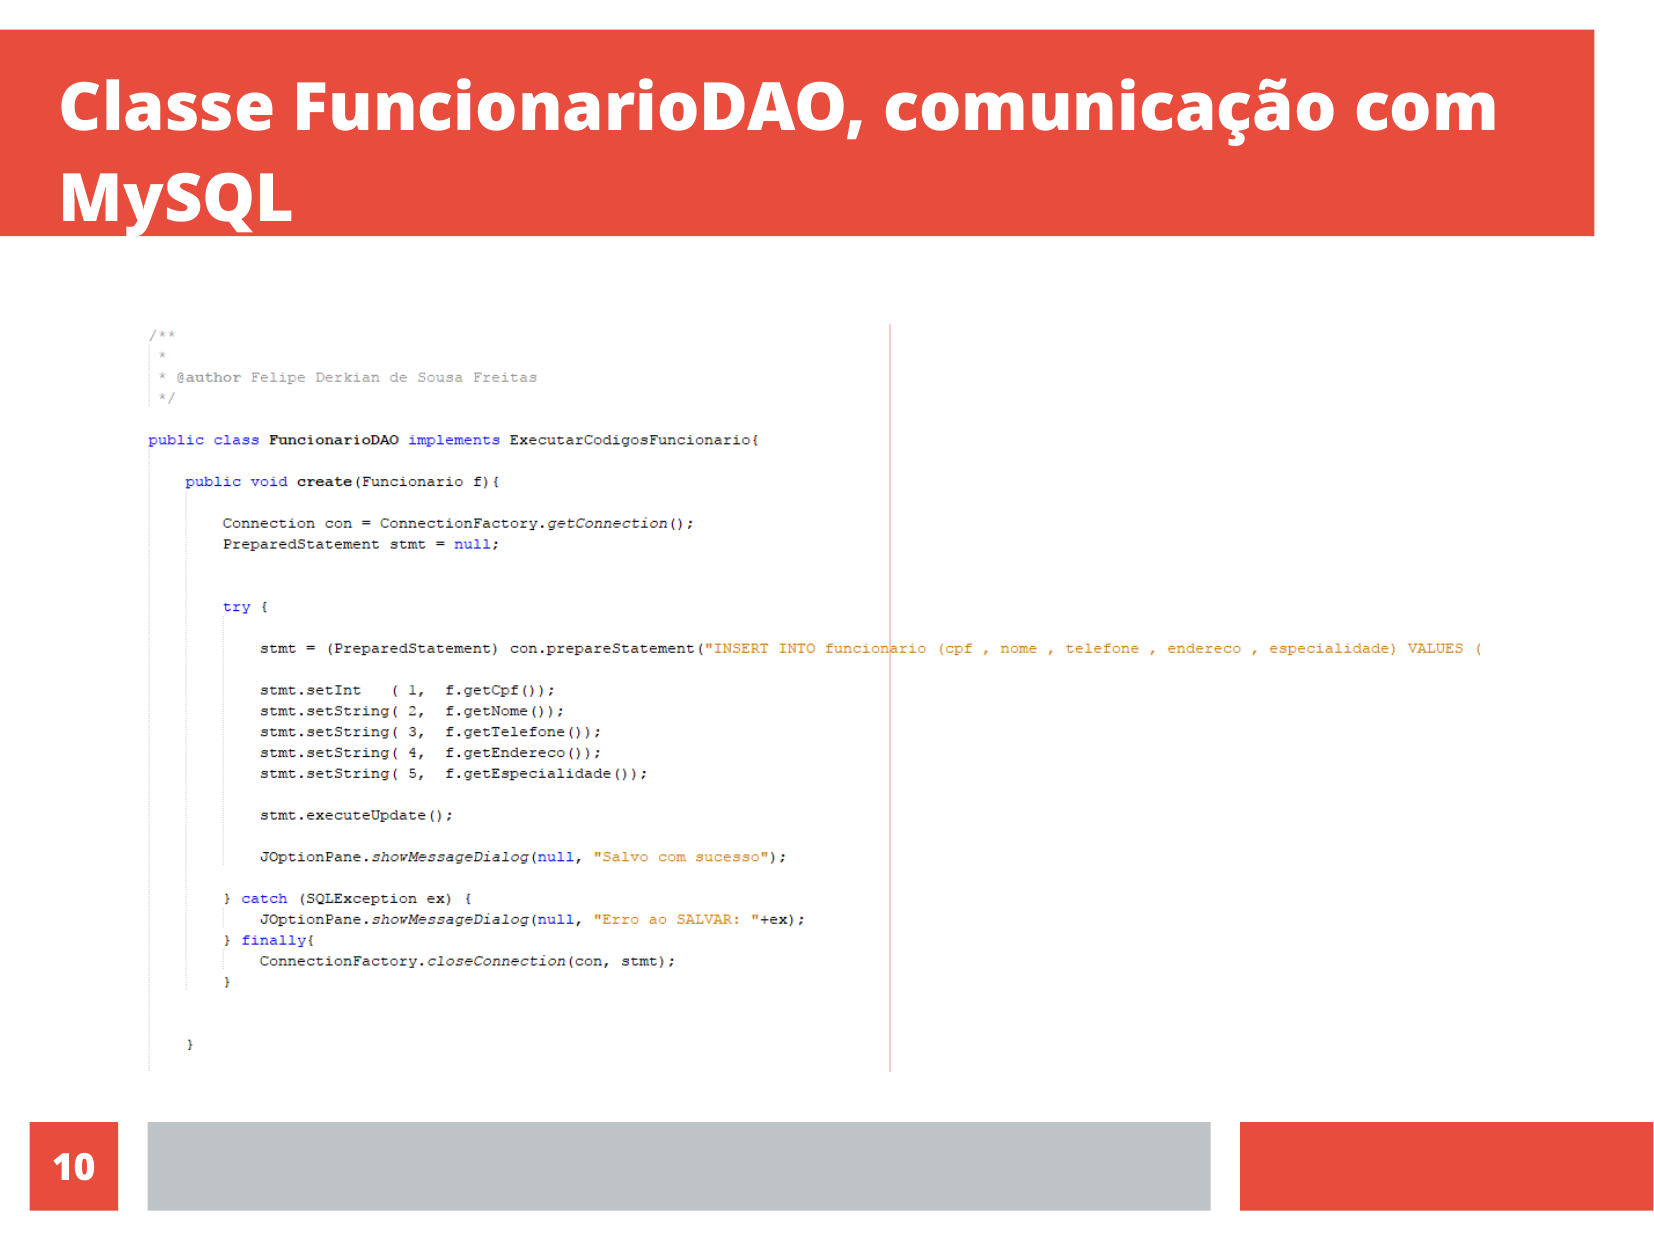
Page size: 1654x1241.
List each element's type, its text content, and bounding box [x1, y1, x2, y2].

title Classe FuncionarioDAO, comunicação com MySQL [59, 59, 1595, 207]
picture [144, 324, 1480, 1093]
